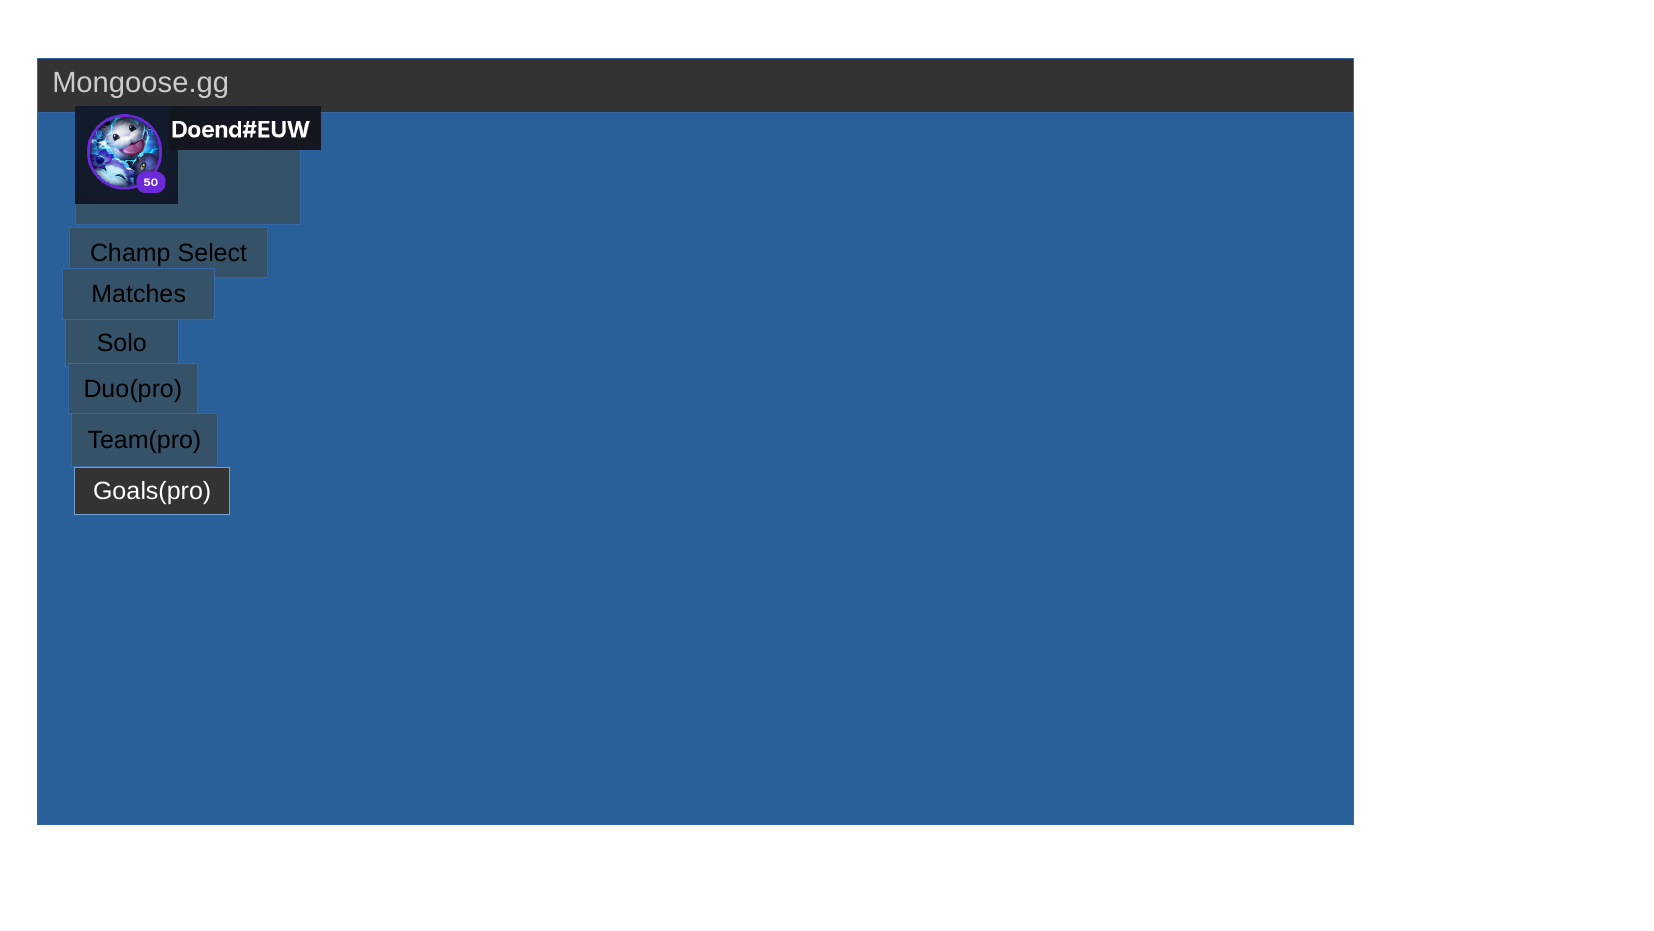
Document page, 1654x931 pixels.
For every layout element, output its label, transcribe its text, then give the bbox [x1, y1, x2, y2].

text_box Matches [62, 268, 215, 320]
text_box Team(pro) [71, 413, 218, 467]
text_box [37, 58, 1354, 825]
text_box Duo(pro) [68, 363, 198, 414]
text_box Mongoose.gg [37, 59, 245, 107]
text_box Goals(pro) [74, 467, 230, 515]
text_box Solo [65, 319, 179, 367]
picture [75, 106, 321, 204]
text_box Champ Select [69, 227, 268, 278]
